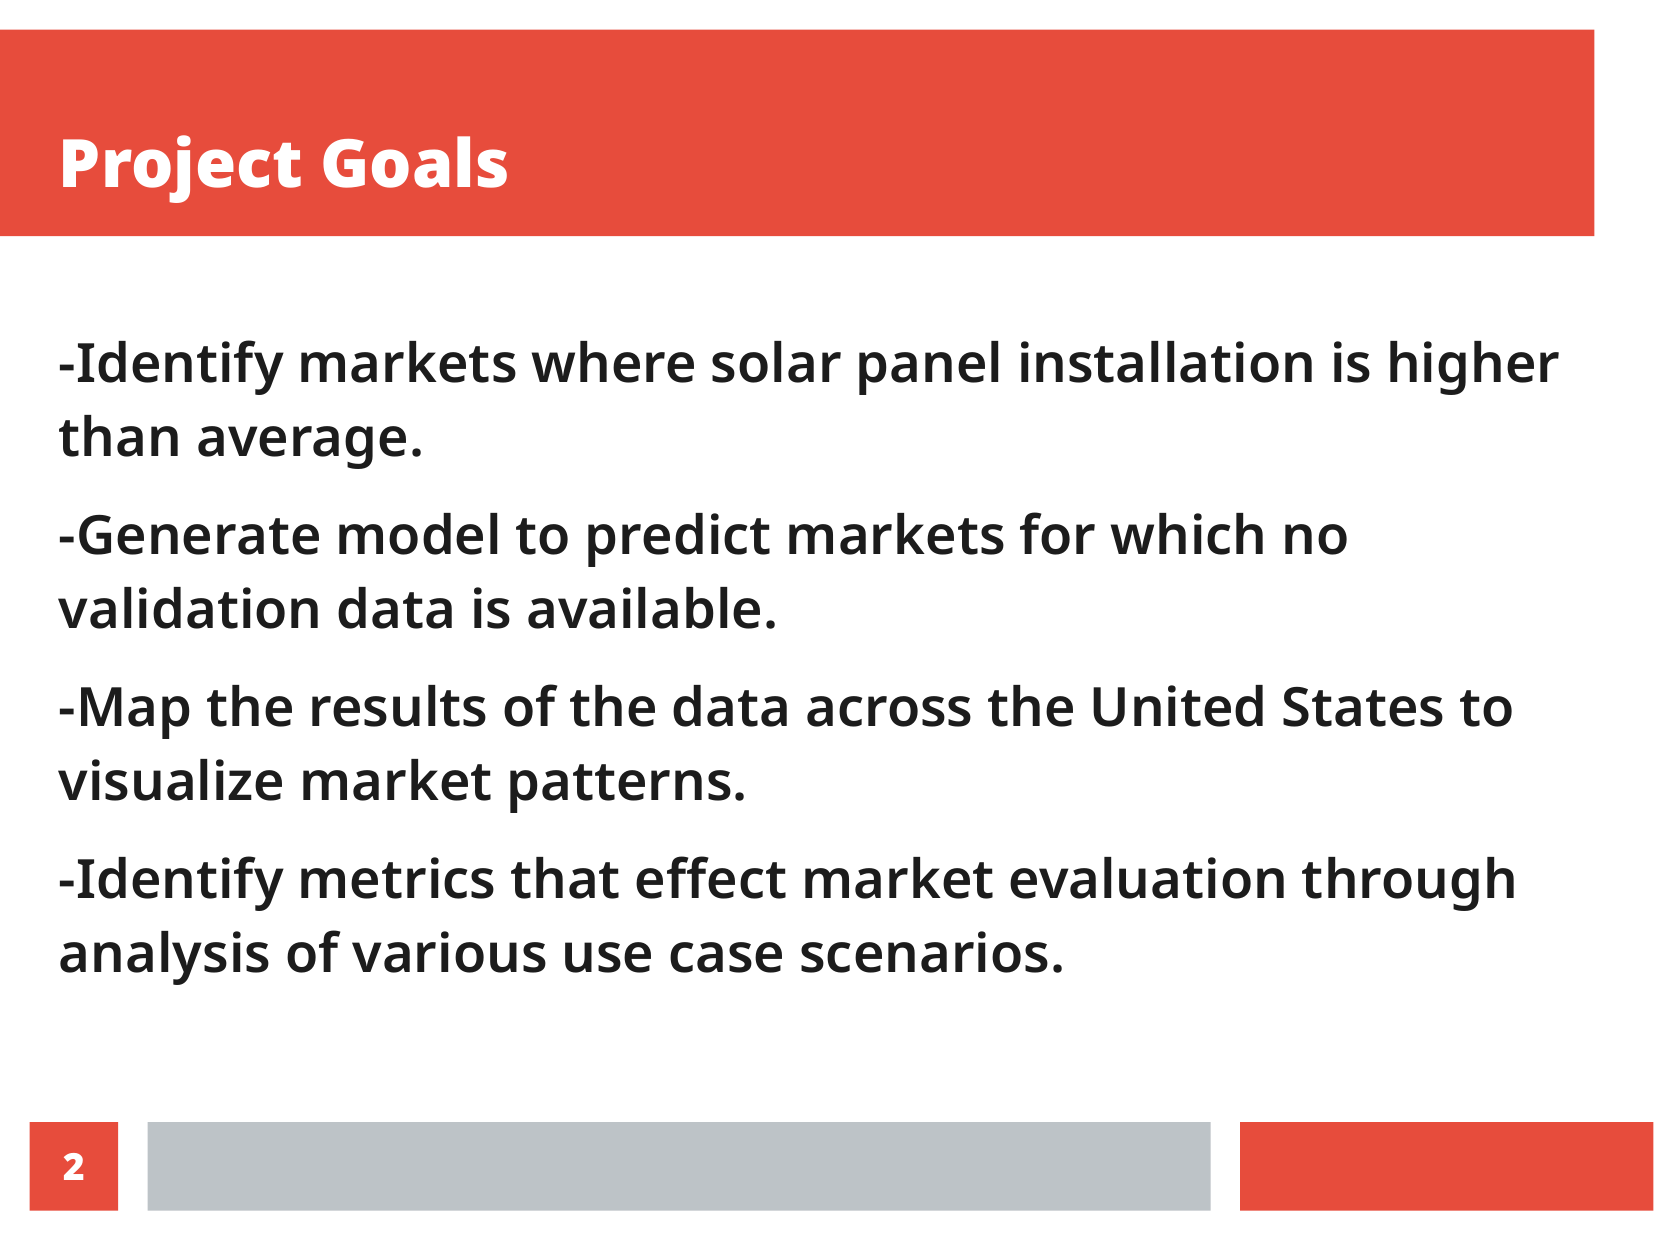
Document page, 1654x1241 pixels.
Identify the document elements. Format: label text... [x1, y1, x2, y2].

list -Identify markets where solar panel installation is higher than average. -Generate model to predict markets for which no validation data is available. -Map the results of the data across the United States to visualize market patterns. -Identify metrics that effect market evaluation through analysis of various use case scenarios. [59, 324, 1565, 1093]
title Project Goals [59, 59, 1595, 207]
